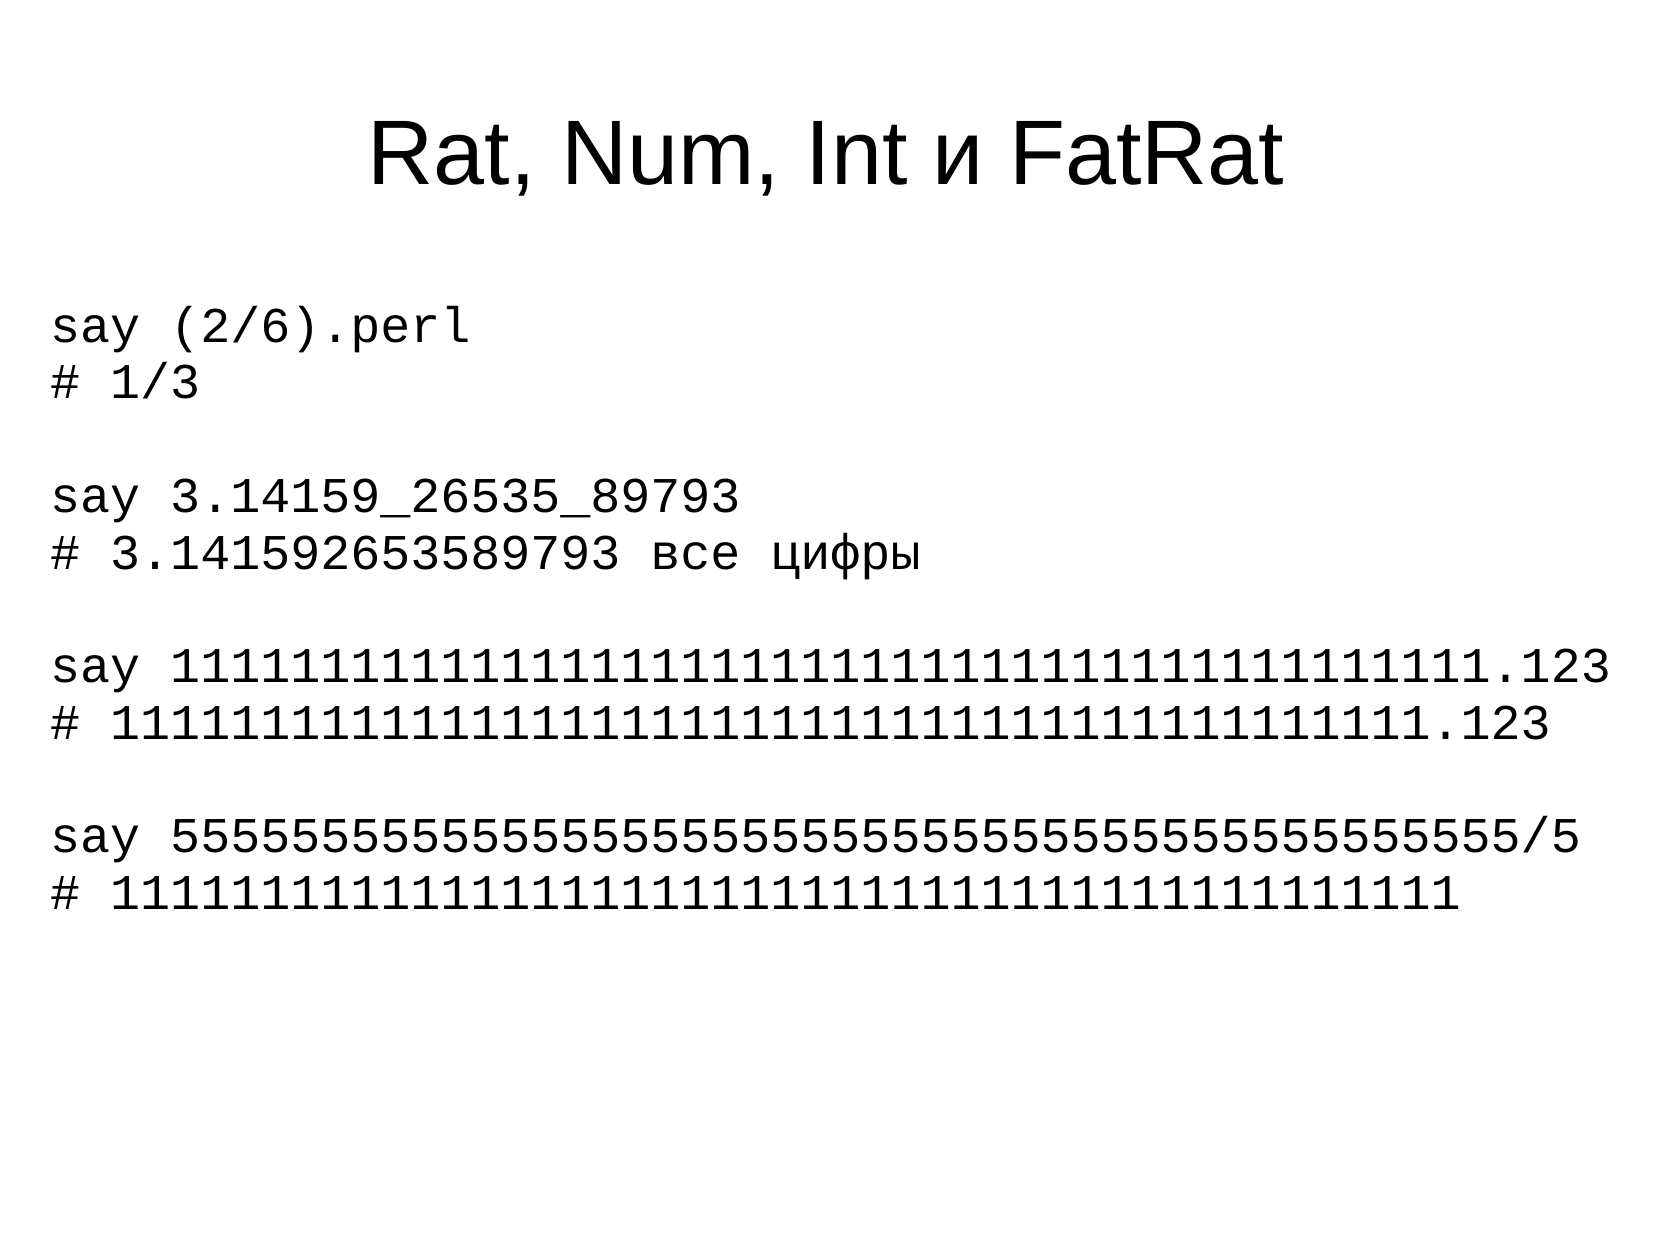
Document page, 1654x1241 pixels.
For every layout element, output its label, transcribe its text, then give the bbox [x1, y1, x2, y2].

title Rat, Num, Int и FatRat [82, 49, 1571, 236]
text_box say (2/6).perl # 1/3 say 3.14159_26535_89793 # 3.141592653589793 все цифры say 11111111111111111111111111111111111111111111.123 # 11111111111111111111111111111111111111111111.123 say 555555555555555555555555555555555555555555555/5 # 111111111111111111111111111111111111111111111 [35, 236, 1630, 1217]
